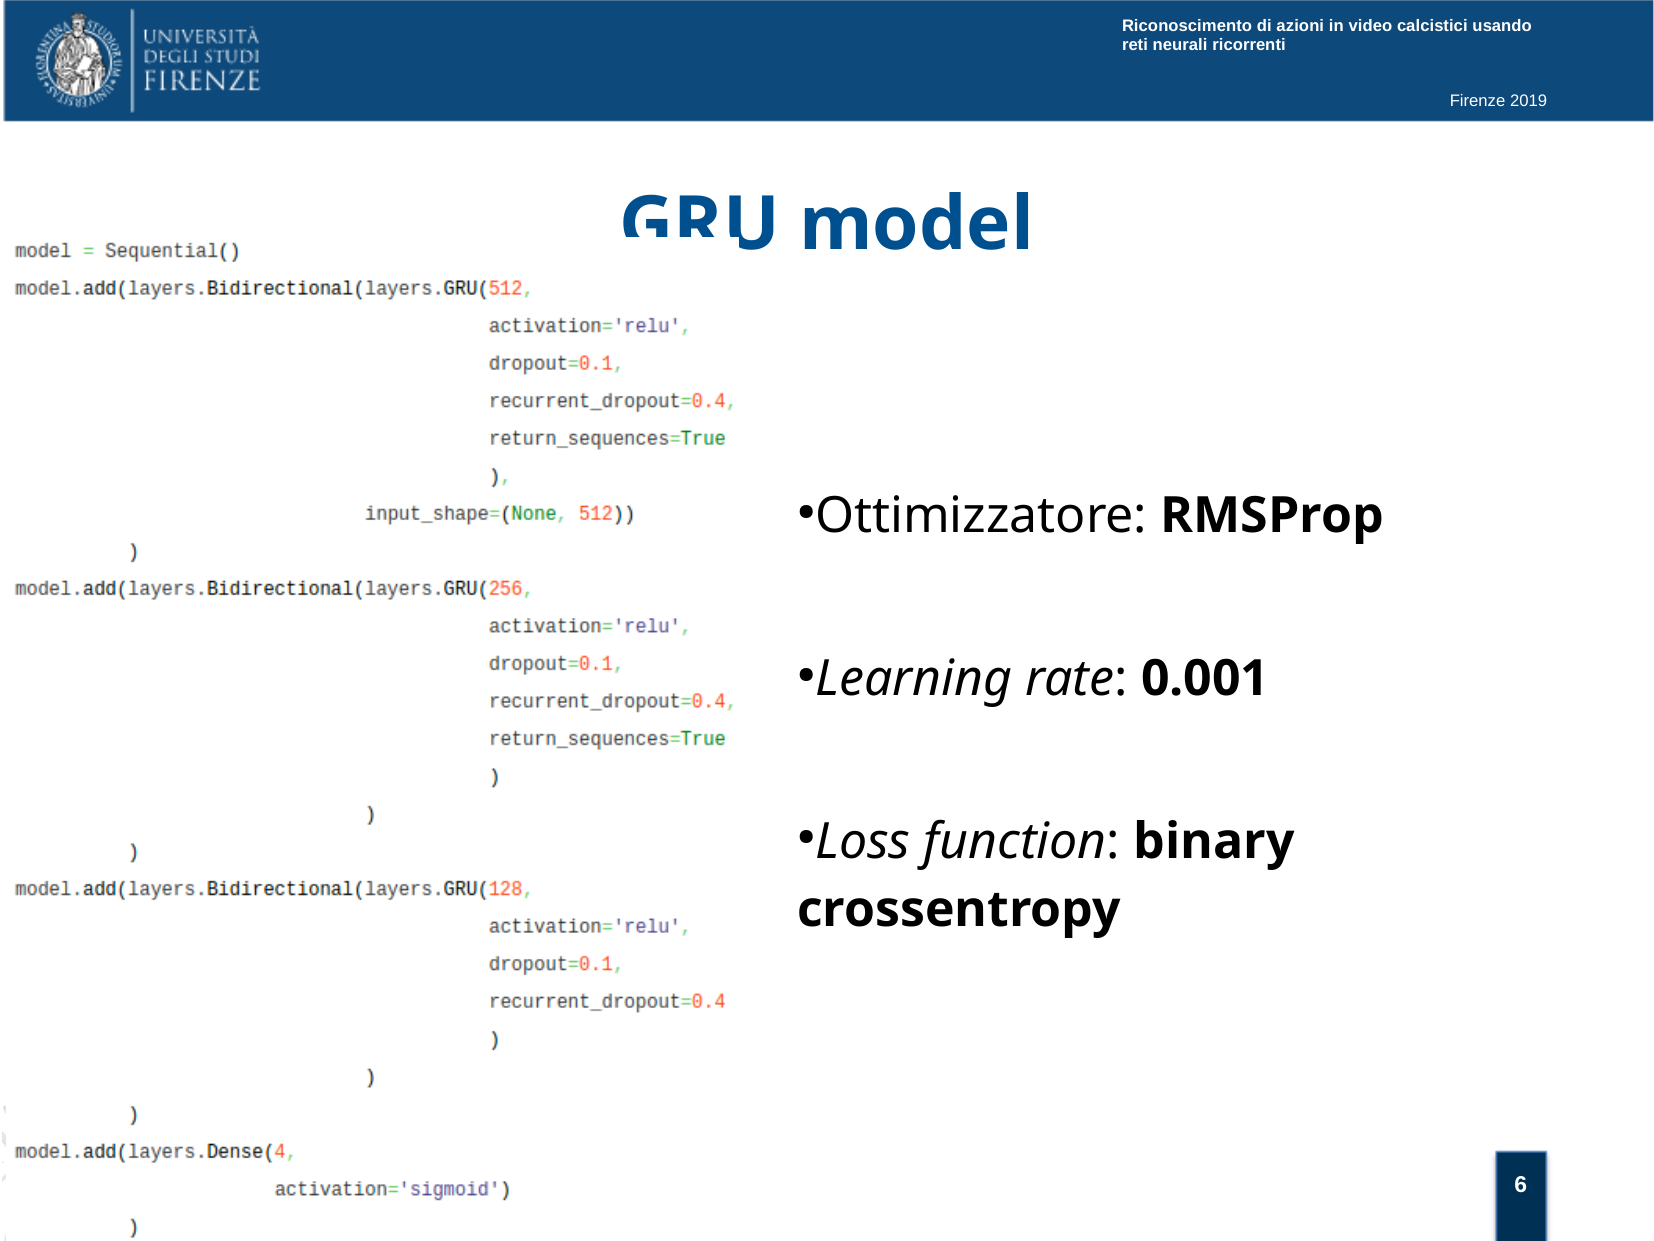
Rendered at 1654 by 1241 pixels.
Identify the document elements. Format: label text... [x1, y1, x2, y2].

picture [2, 0, 1654, 118]
text_box Ottimizzatore: RMSProp Learning rate: 0.001 Loss function: binary crossentropy [797, 295, 1595, 1126]
text_box 6 [1505, 1160, 1536, 1208]
text_box GRU model [0, 118, 1654, 250]
picture [2, 237, 1654, 1241]
text_box Riconoscimento di azioni in video calcistici usando reti neurali ricorrenti Firenze 2019 [1122, 16, 1548, 111]
